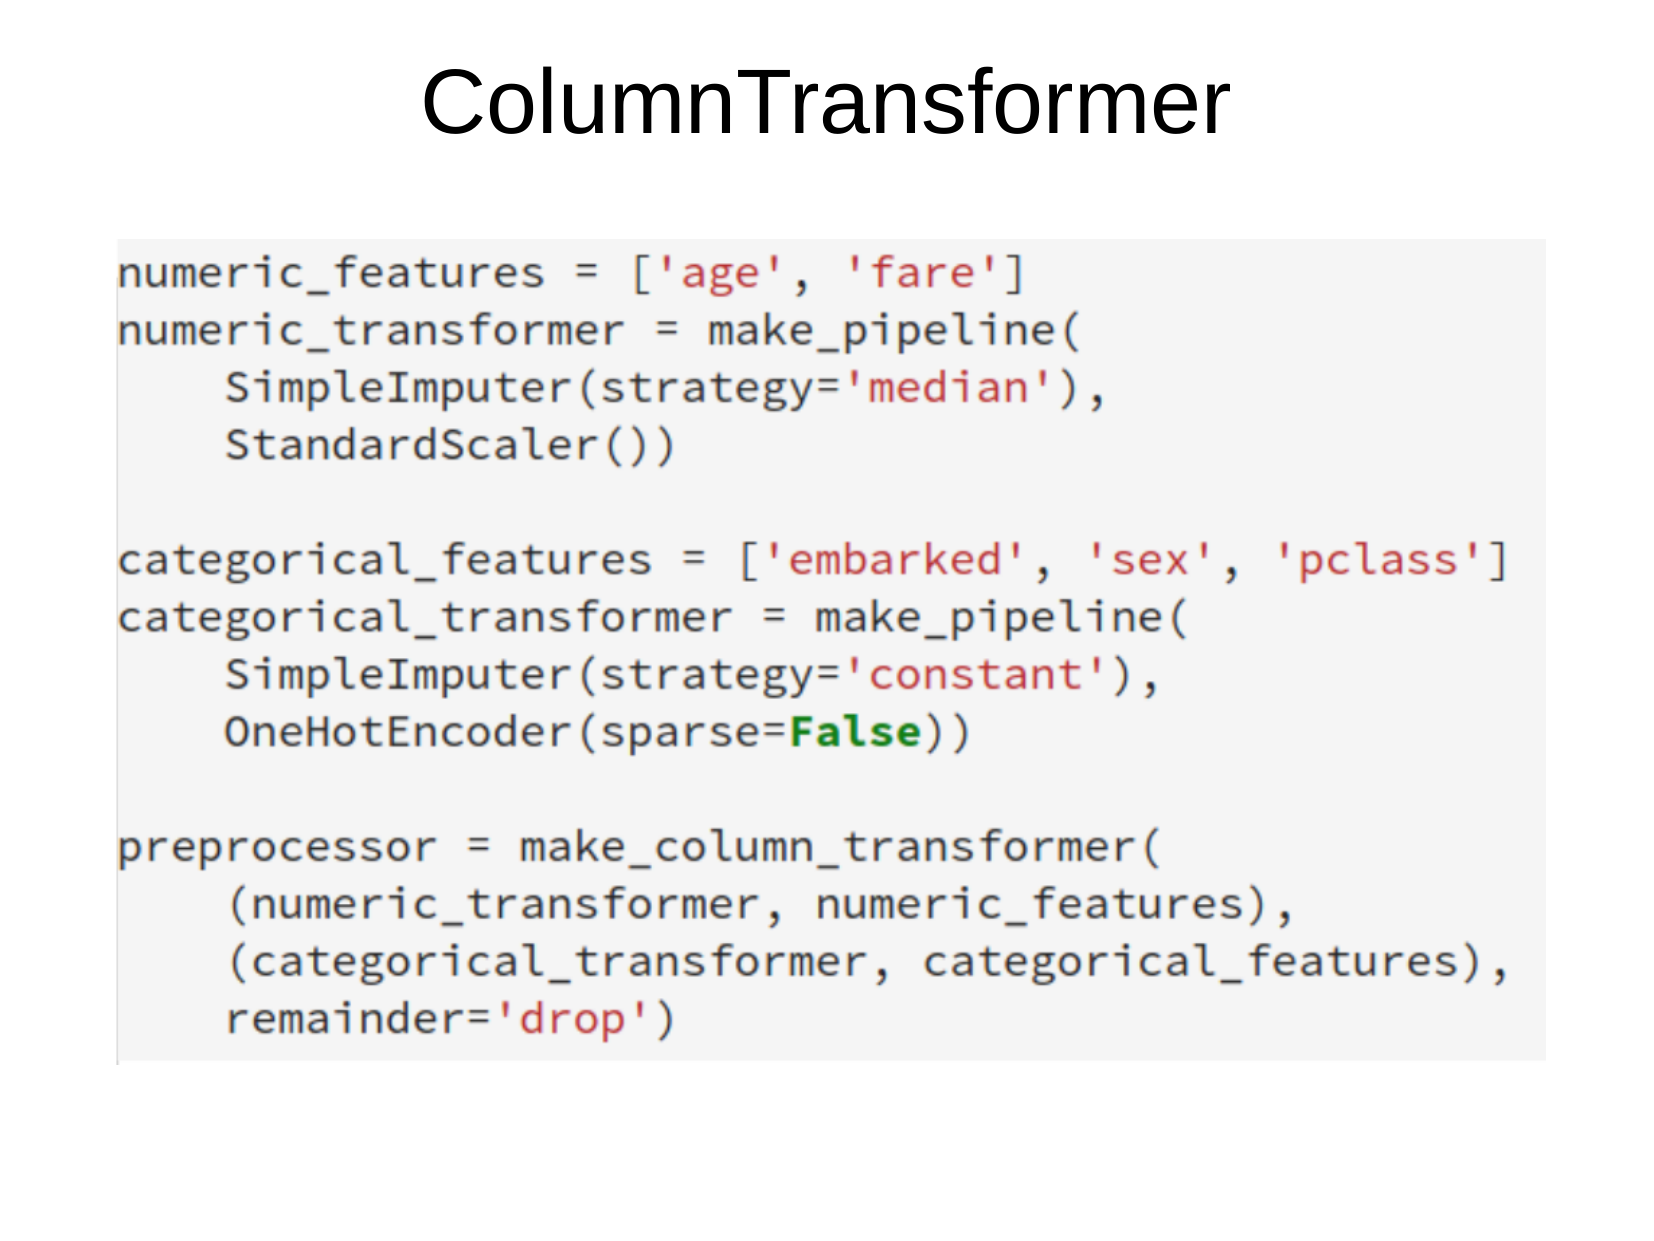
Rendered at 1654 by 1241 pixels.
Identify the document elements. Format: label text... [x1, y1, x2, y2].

title ColumnTransformer [82, 49, 1571, 257]
picture [95, 239, 1546, 1066]
